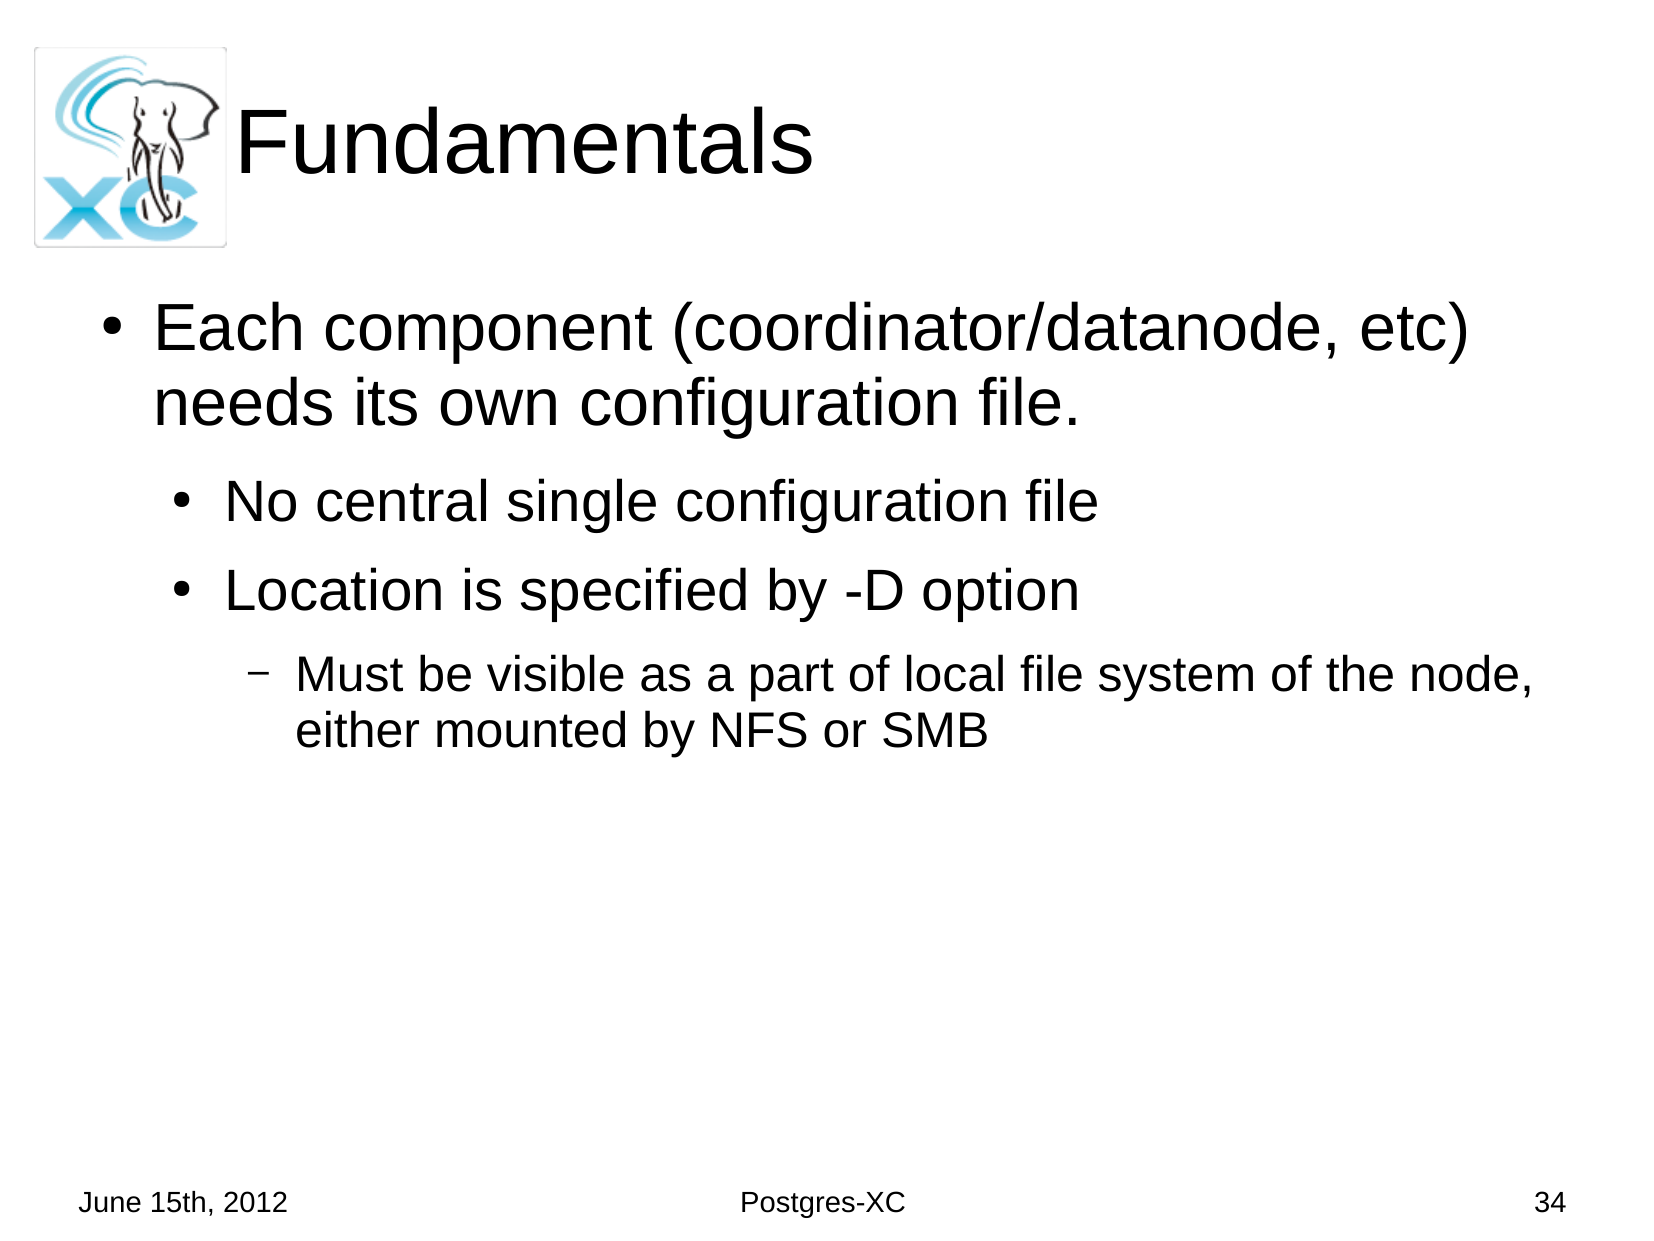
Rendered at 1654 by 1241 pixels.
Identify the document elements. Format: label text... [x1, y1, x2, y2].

picture [34, 47, 227, 248]
title Fundamentals [234, 38, 1599, 246]
list Each component (coordinator/datanode, etc) needs its own configuration file. No central single configuration file Location is specified by -D option Must be visible as a part of local file system of the node, either mounted by NFS or SMB [82, 290, 1571, 1010]
